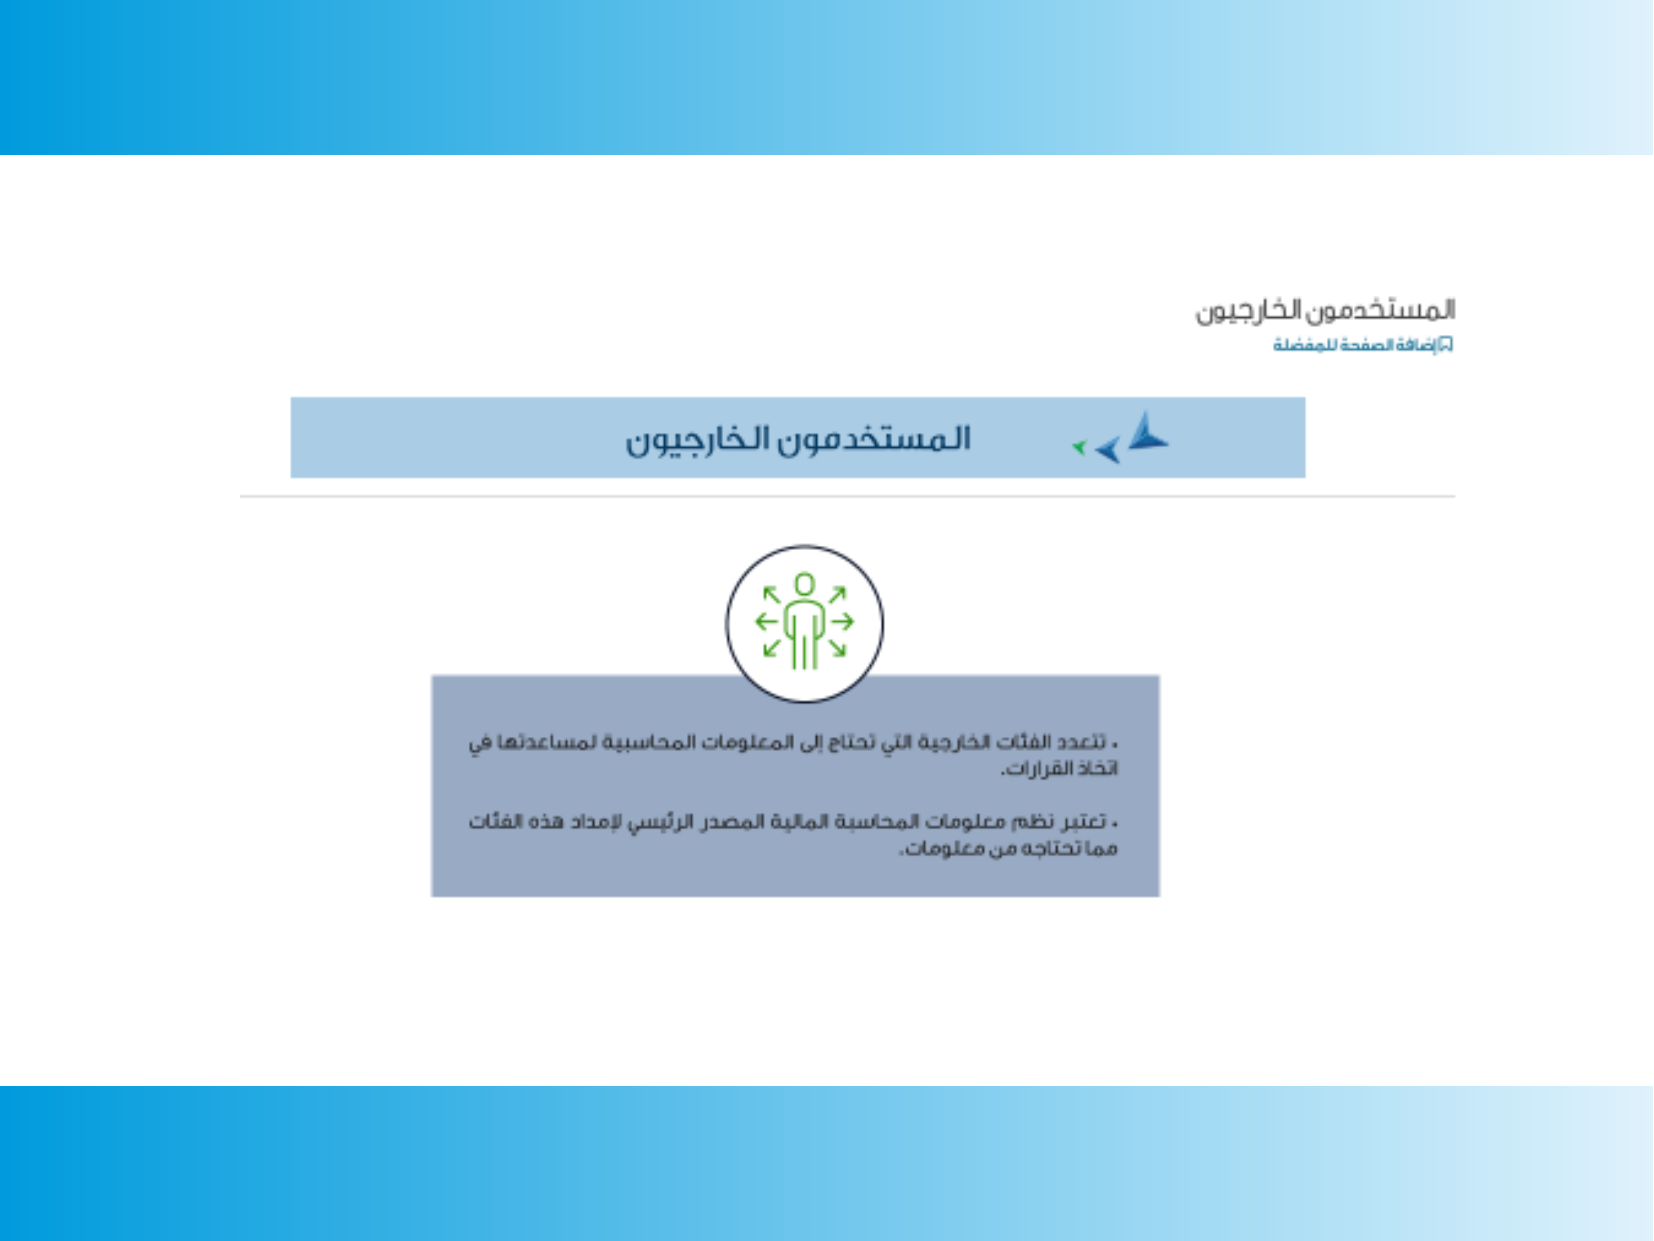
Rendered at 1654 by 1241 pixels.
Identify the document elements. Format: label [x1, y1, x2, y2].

picture [240, 268, 1473, 916]
